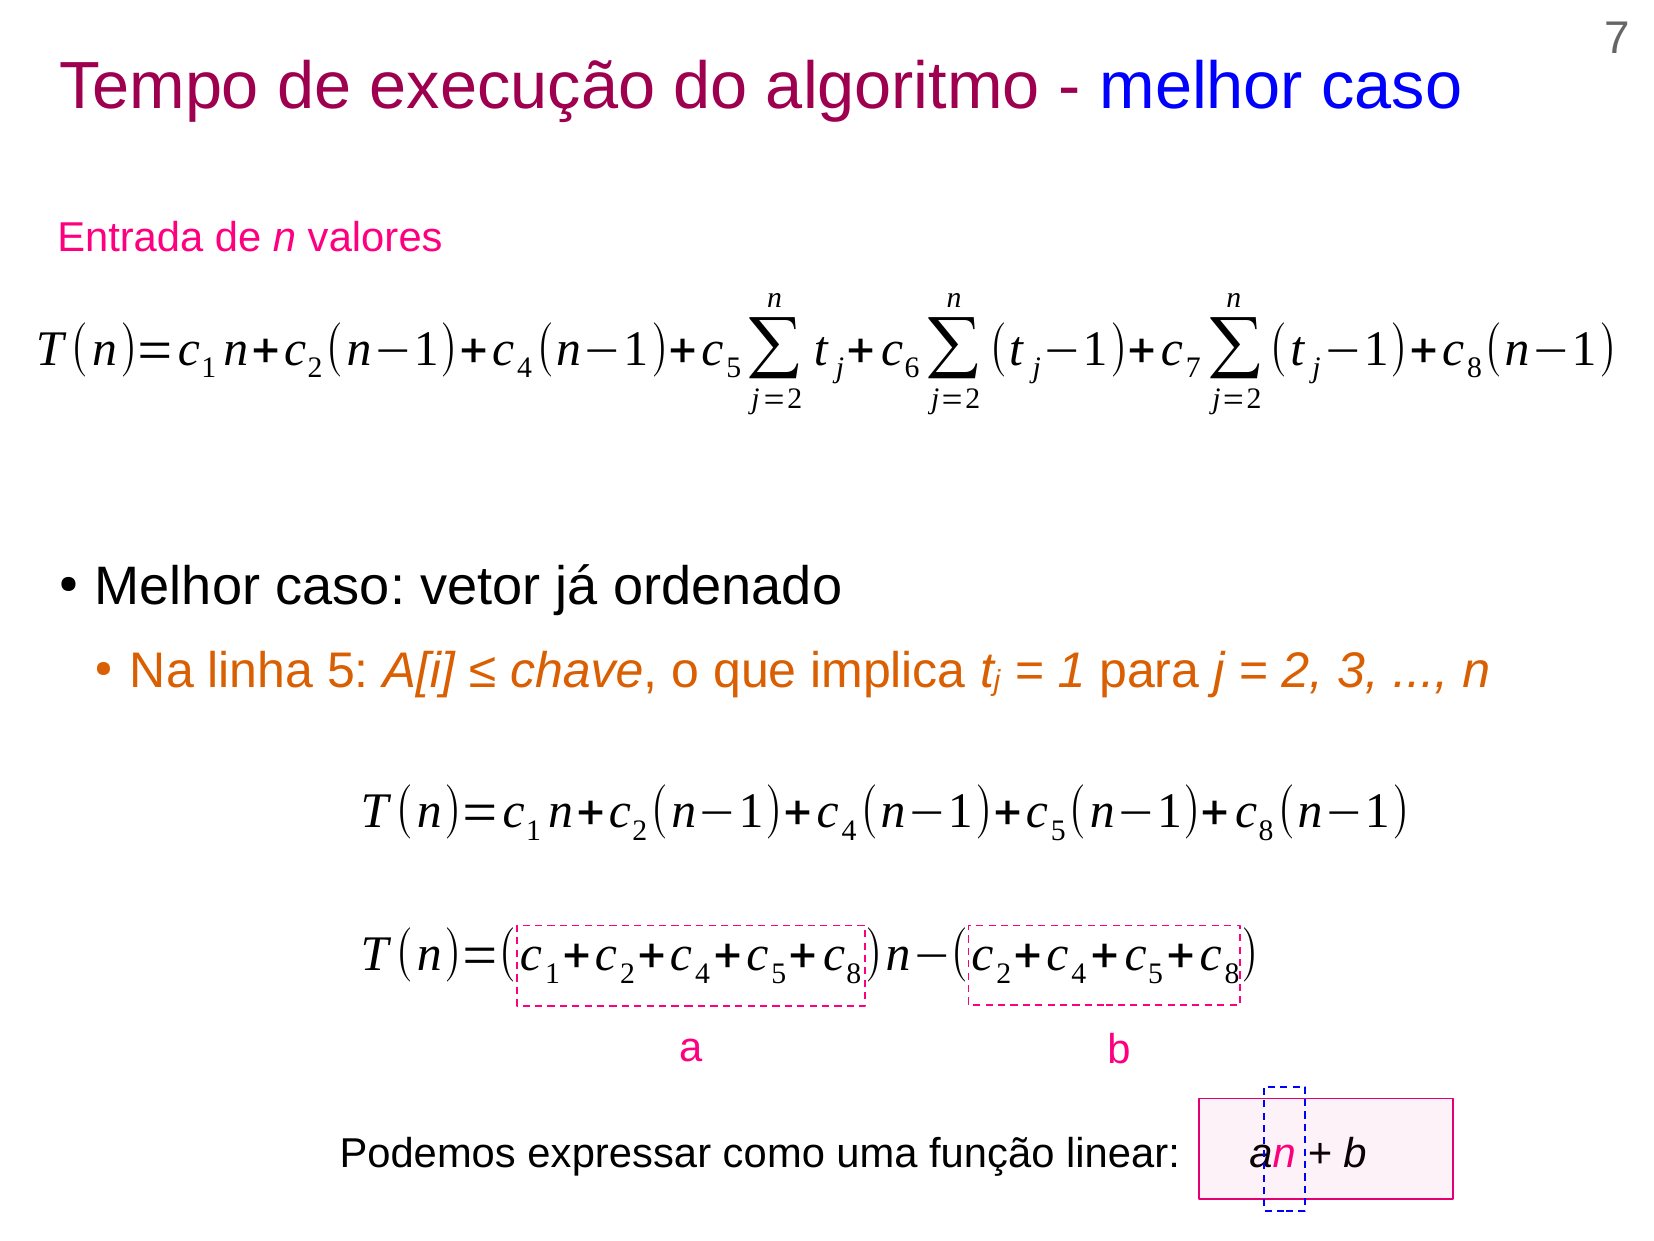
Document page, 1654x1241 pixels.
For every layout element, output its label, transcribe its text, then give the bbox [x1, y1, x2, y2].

title Tempo de execução do algoritmo - melhor caso [59, 29, 1595, 148]
chart [354, 925, 1265, 990]
text_box [1198, 1098, 1453, 1199]
list Melhor caso: vetor já ordenado Na linha 5: A[i] ≤ chave, o que implica tj = 1 para j = 2, 3, ..., n [59, 546, 1595, 1211]
text_box a [664, 1016, 718, 1078]
text_box Podemos expressar como uma função linear: an + b [324, 1122, 1198, 1184]
text_box b [1092, 1018, 1146, 1081]
chart [354, 782, 1416, 847]
text_box Entrada de n valores [42, 206, 458, 268]
chart [29, 280, 1623, 416]
